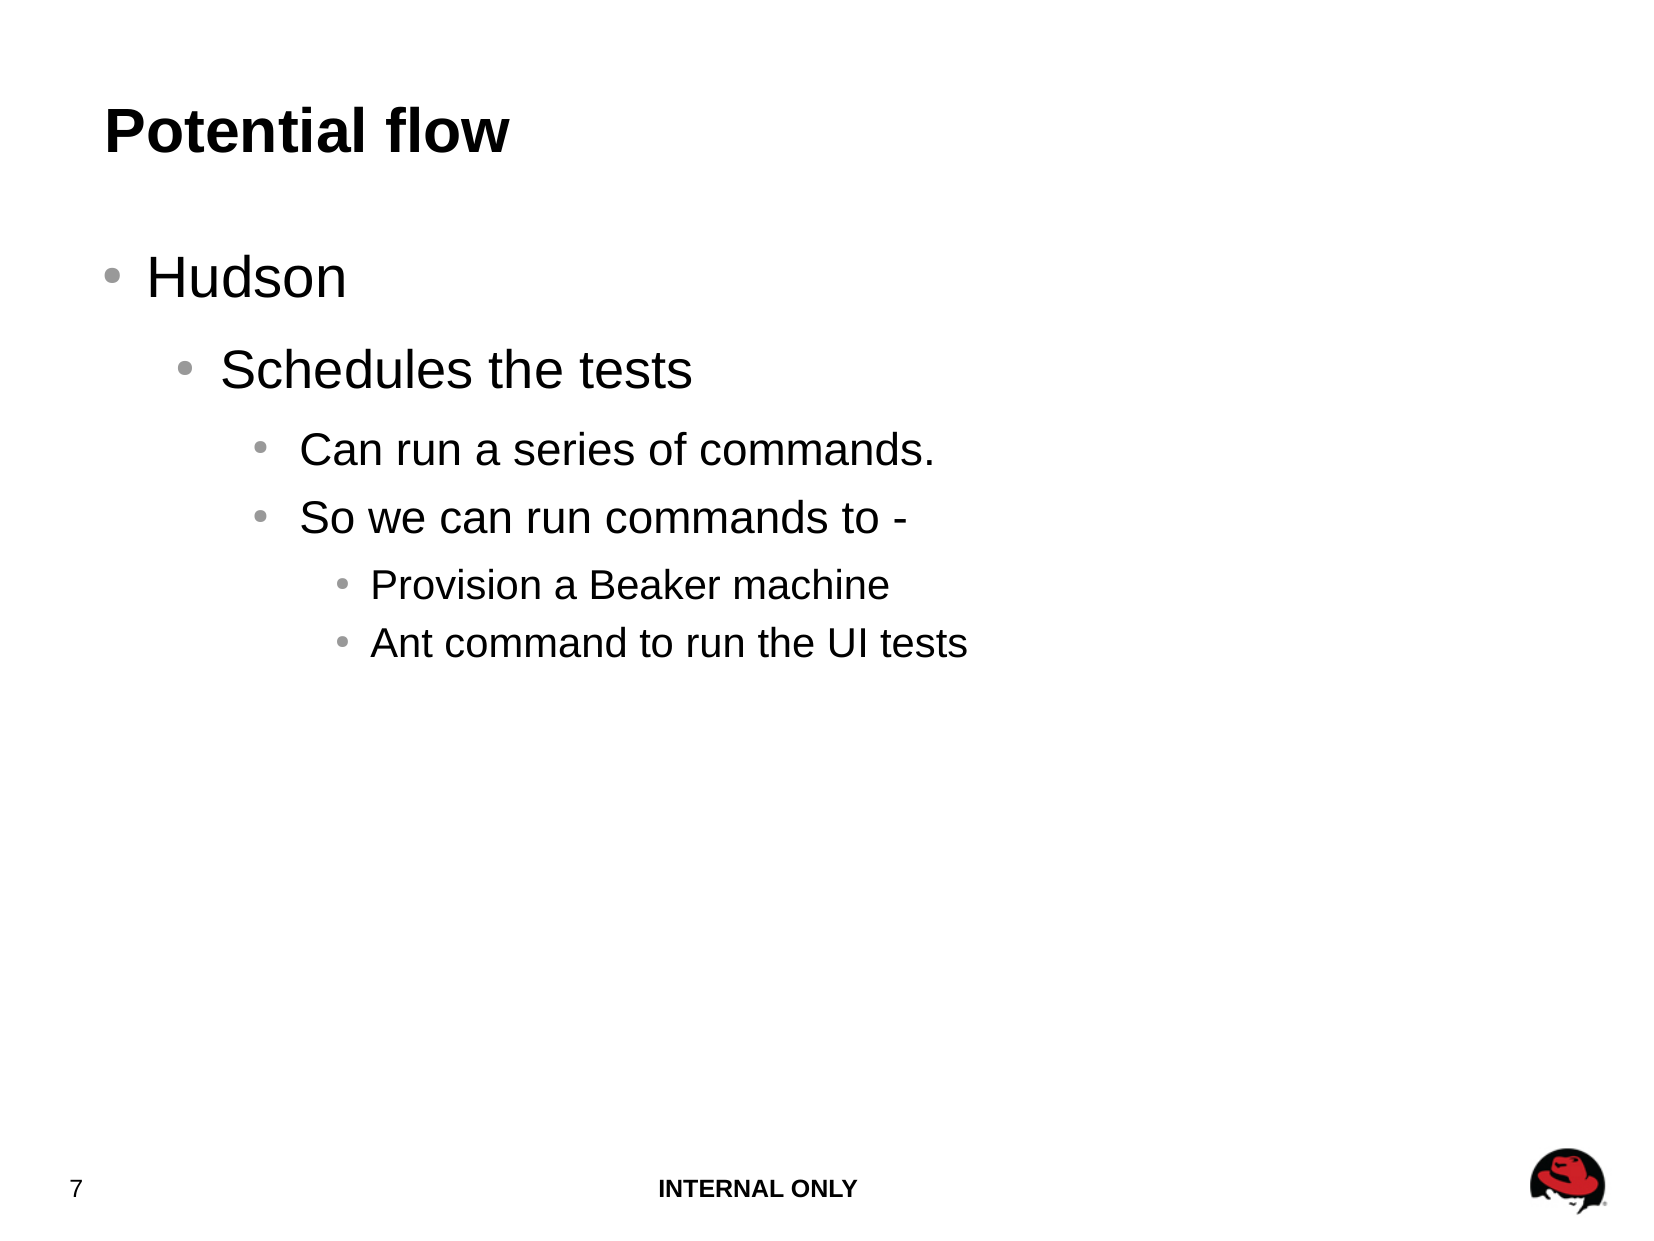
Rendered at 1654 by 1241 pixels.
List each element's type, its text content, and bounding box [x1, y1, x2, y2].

picture [1529, 1146, 1613, 1224]
title Potential flow [82, 45, 1571, 218]
list Hudson Schedules the tests Can run a series of commands. So we can run commands to - Provision a Beaker machine Ant command to run the UI tests [86, 244, 1576, 1024]
